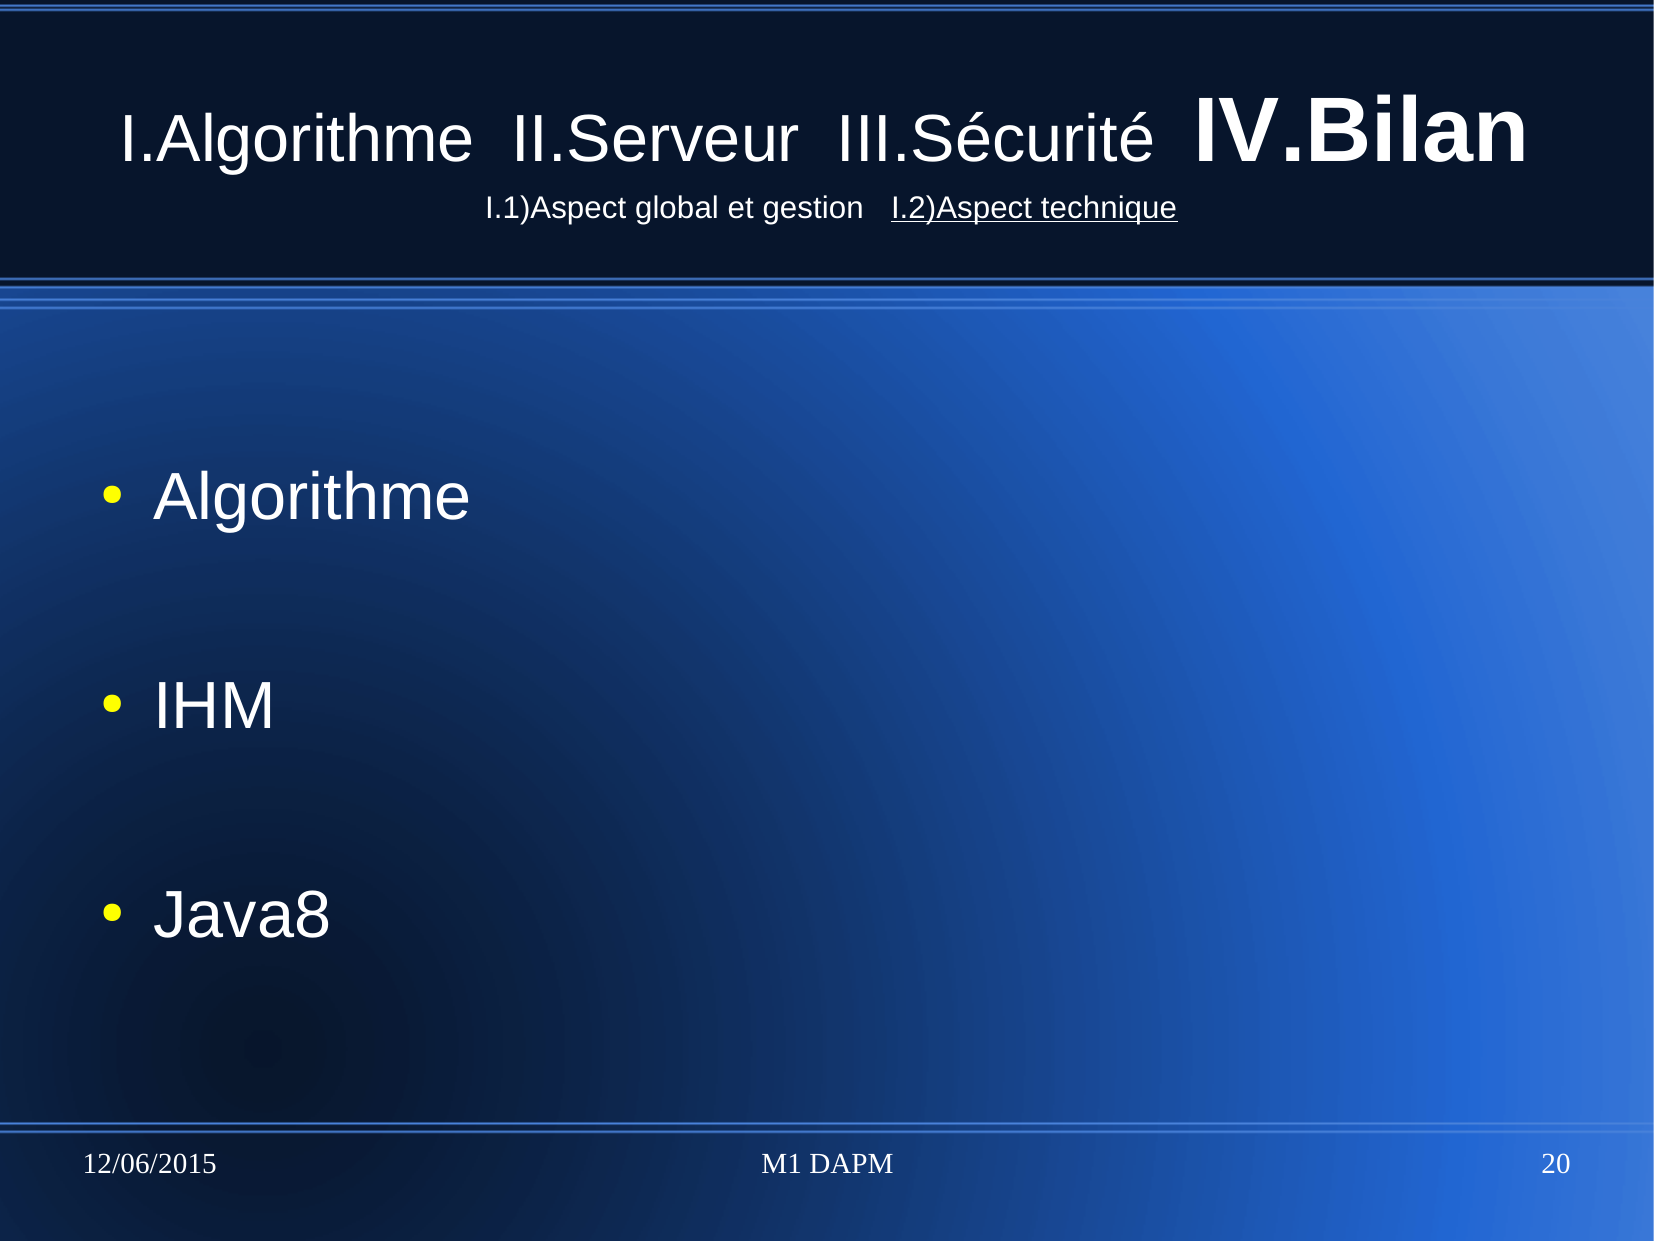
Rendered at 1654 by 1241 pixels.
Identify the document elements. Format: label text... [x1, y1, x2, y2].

title I.Algorithme II.Serveur III.Sécurité IV.Bilan I.1)Aspect global et gestion I.2)Aspect technique [82, 49, 1571, 257]
list Algorithme IHM Java8 [82, 355, 1571, 1075]
picture [0, 0, 1654, 1241]
